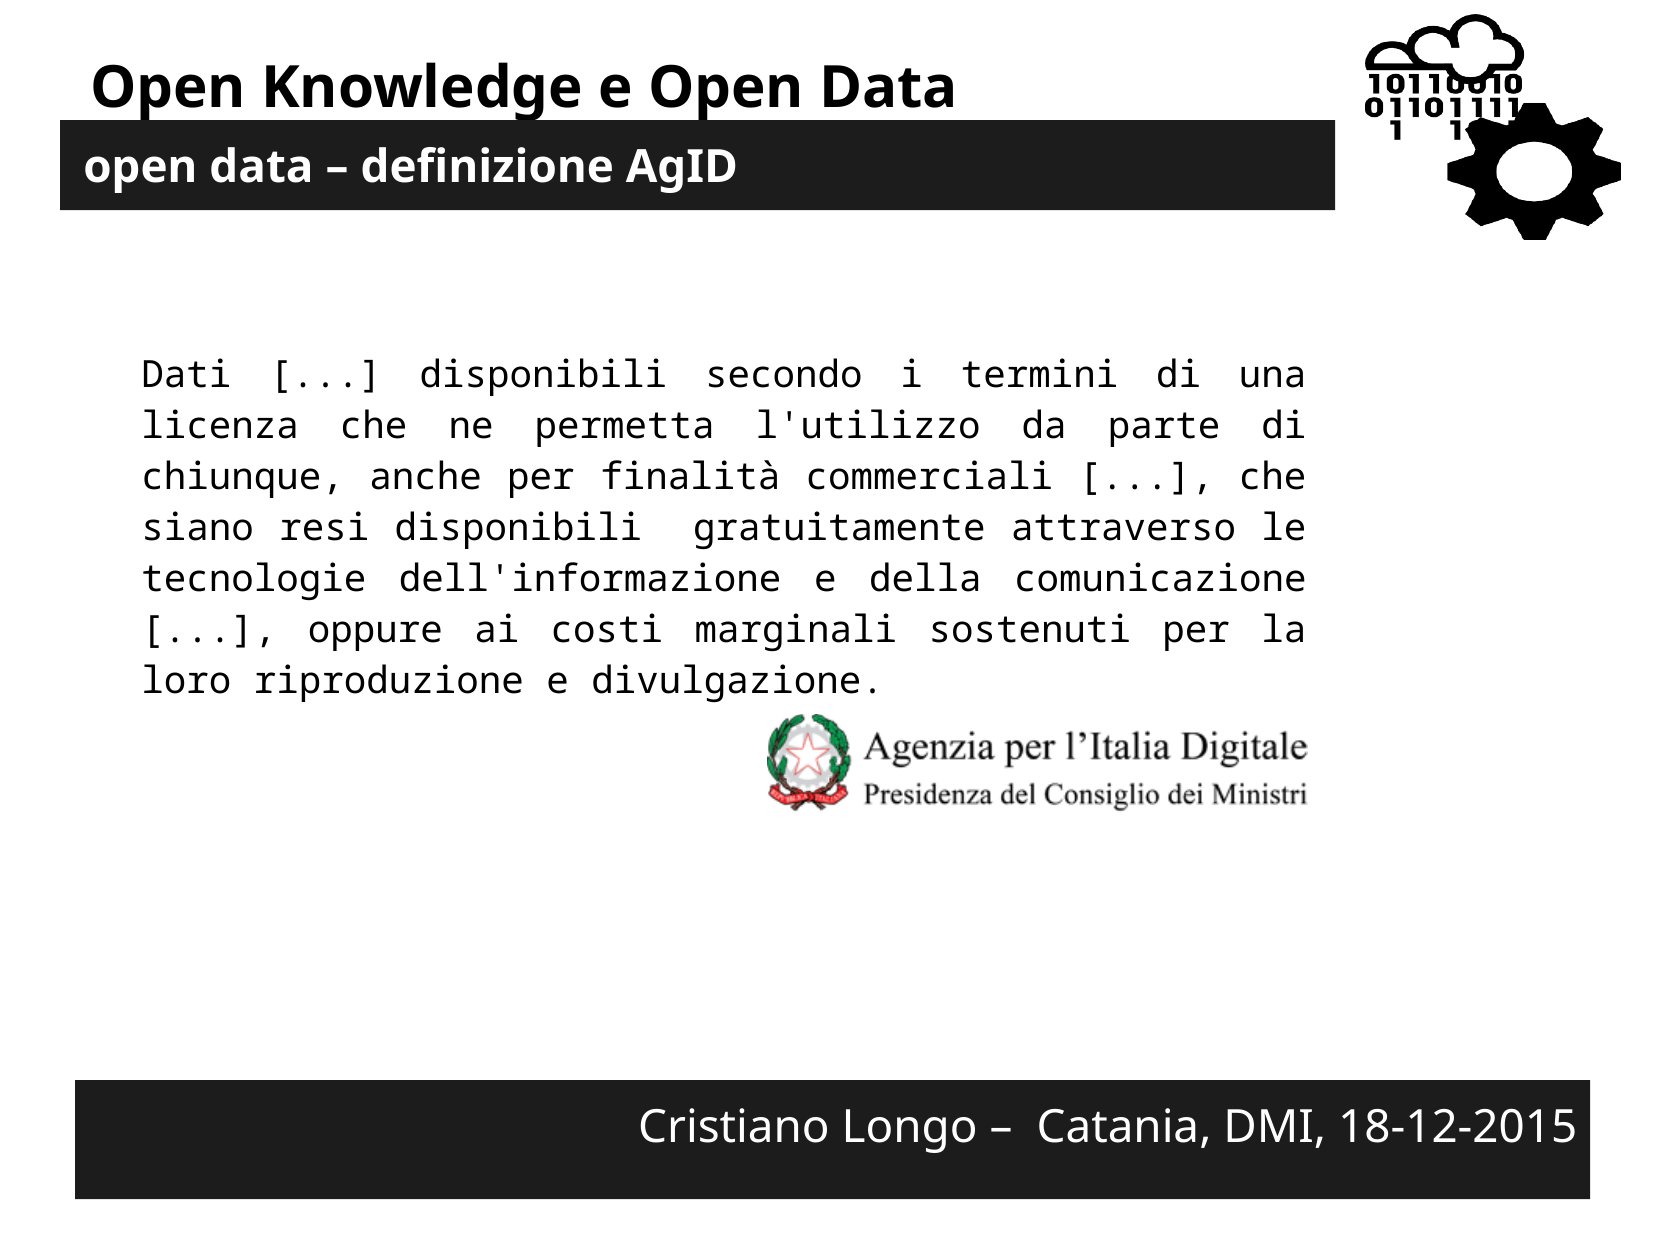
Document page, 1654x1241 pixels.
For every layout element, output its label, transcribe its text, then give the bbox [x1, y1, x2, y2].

list Open Knowledge e Open Data [75, 45, 1325, 120]
picture [1365, 14, 1621, 241]
list Cristiano Longo – Catania, DMI, 18-12-2015 [75, 1080, 1591, 1200]
text_box Dati [...] disponibili secondo i termini di una licenza che ne permetta l'utilizzo da parte di chiunque, anche per finalità commerciali [...], che siano resi disponibili gratuitamente attraverso le tecnologie dell'informazione e della comunicazione [...], oppure ai costi marginali sostenuti per la loro riproduzione e divulgazione. [126, 340, 1322, 660]
picture [767, 714, 1308, 813]
list open data – definizione AgID [60, 120, 1336, 211]
